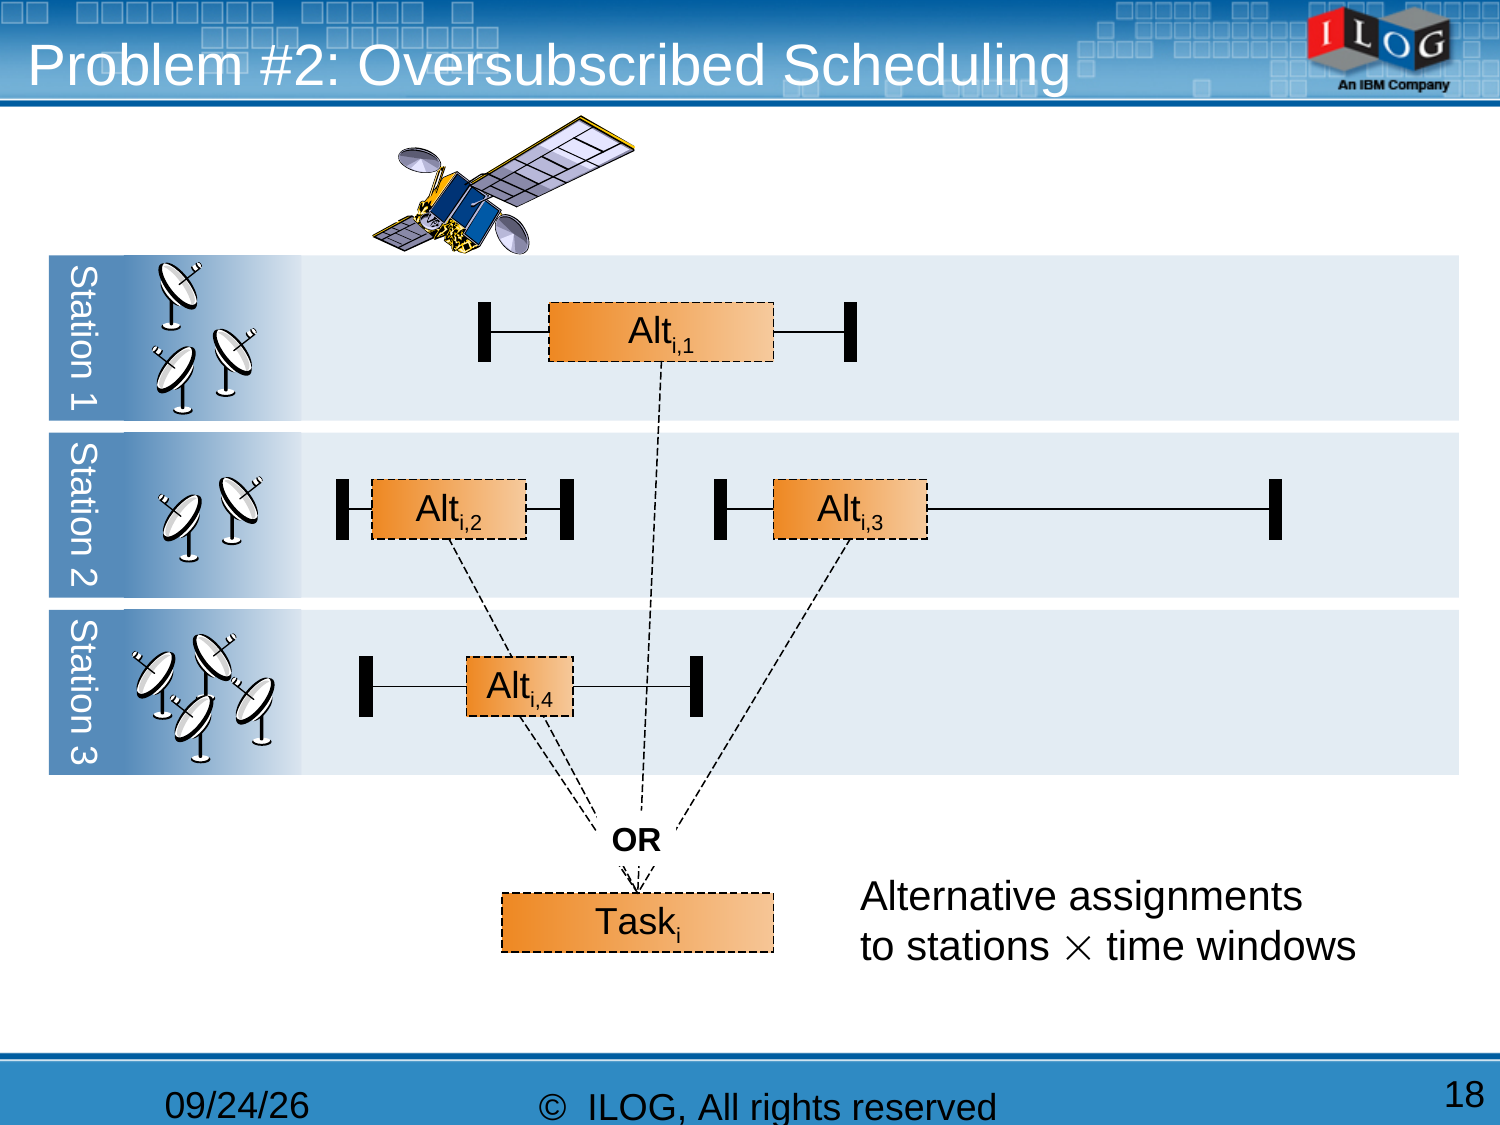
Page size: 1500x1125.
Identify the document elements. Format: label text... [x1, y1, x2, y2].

text_box Alternative assignments to stations  time windows [845, 860, 1373, 977]
text_box Alti,1 [549, 302, 774, 362]
picture [0, 0, 1500, 1125]
picture [775, 1102, 785, 1118]
text_box [124, 432, 1459, 598]
text_box OR [596, 810, 677, 866]
text_box [124, 255, 1459, 421]
text_box Station 1 [48, 255, 124, 421]
text_box Taski [501, 893, 774, 953]
text_box Alti,4 [466, 656, 573, 717]
text_box Station 2 [48, 432, 124, 598]
text_box [124, 609, 1459, 775]
title Problem #2: Oversubscribed Scheduling [12, 0, 1300, 144]
text_box Station 3 [48, 609, 124, 775]
text_box Alti,2 [372, 479, 526, 539]
text_box Alti,3 [773, 479, 928, 539]
